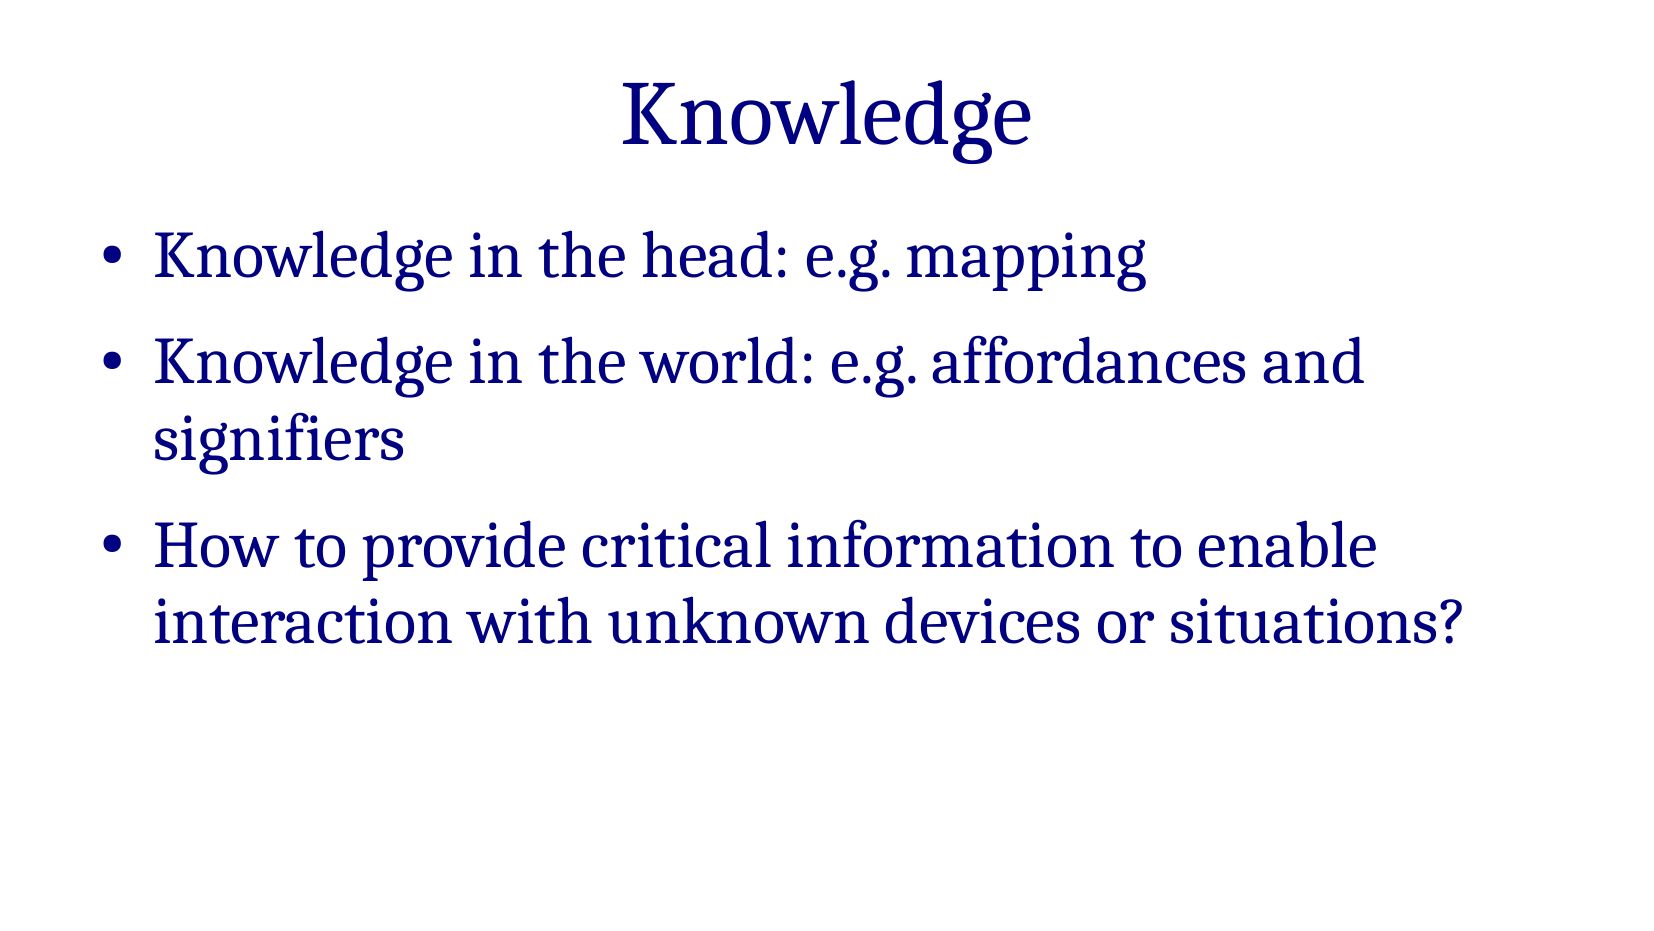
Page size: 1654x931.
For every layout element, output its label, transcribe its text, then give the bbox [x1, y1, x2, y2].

title Knowledge [82, 37, 1571, 193]
list Knowledge in the head: e.g. mapping Knowledge in the world: e.g. affordances and signifiers How to provide critical information to enable interaction with unknown devices or situations? [82, 217, 1571, 758]
